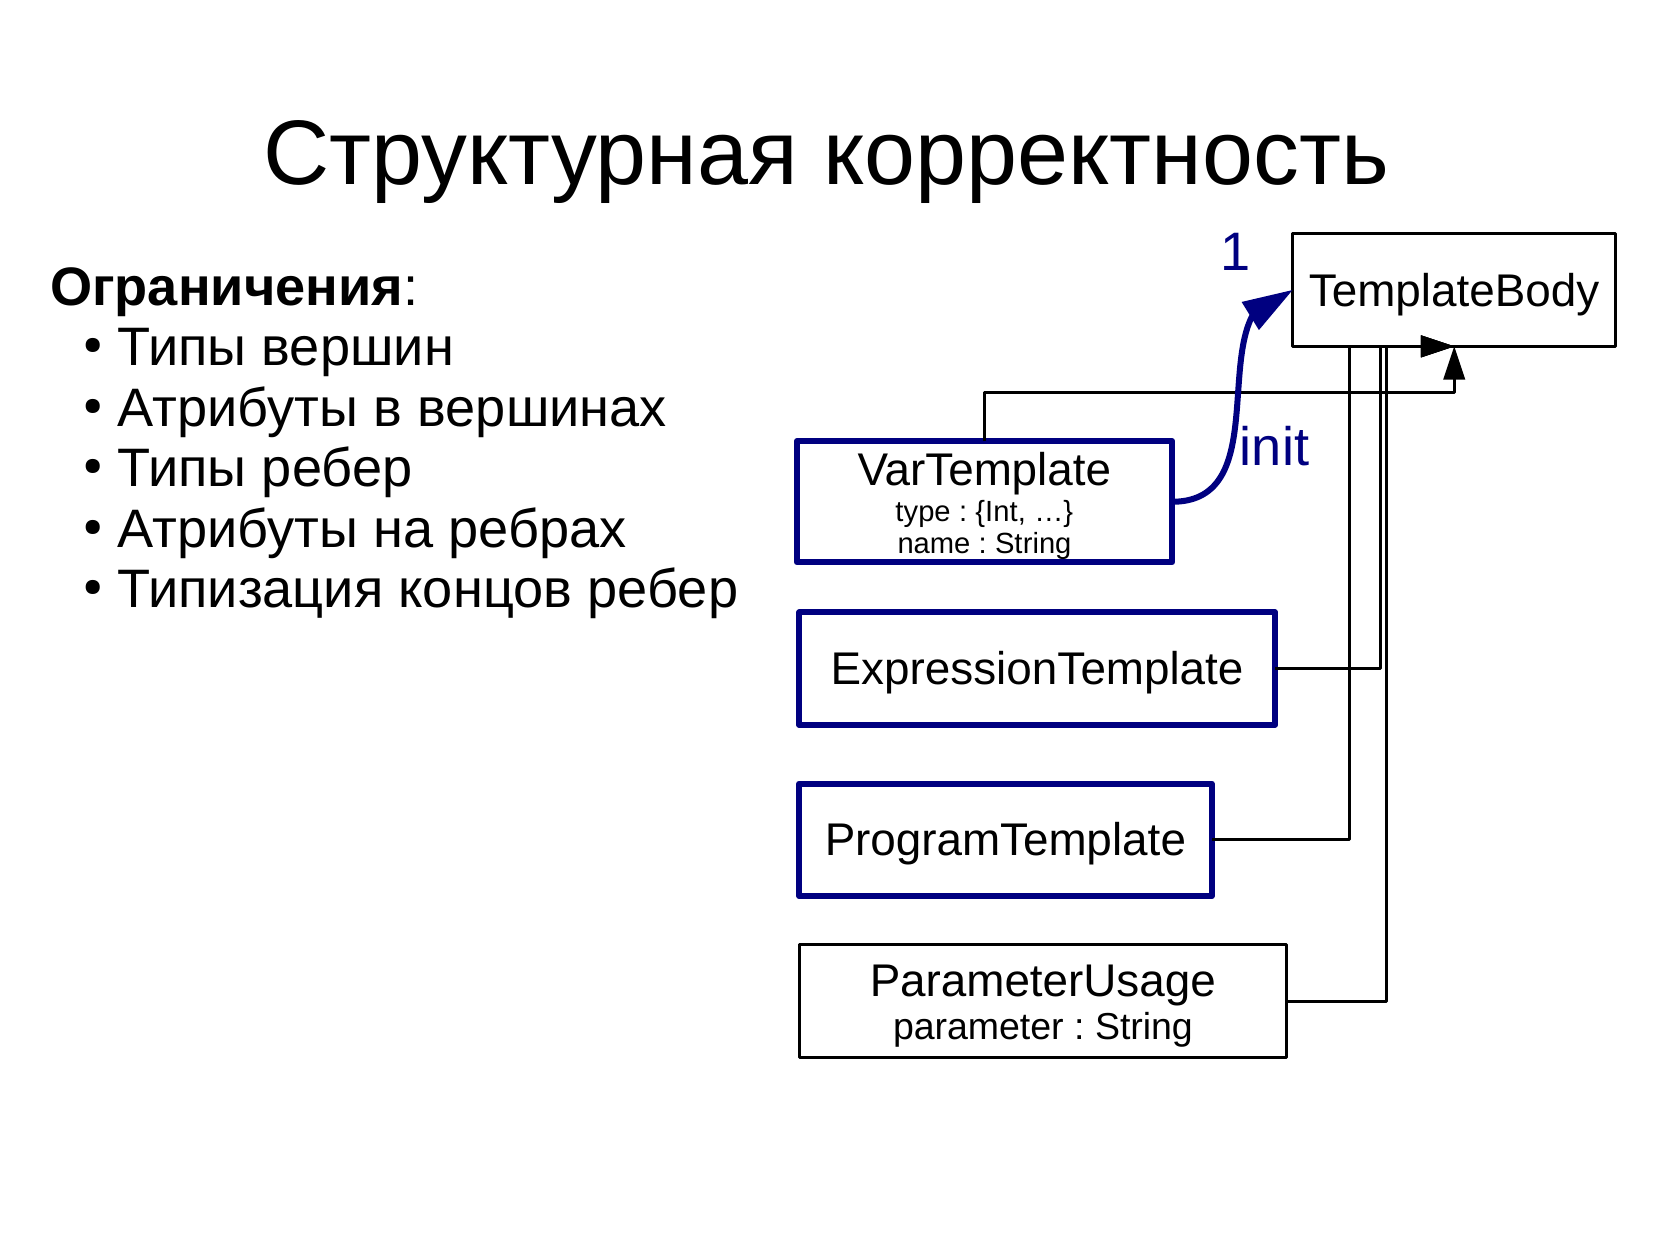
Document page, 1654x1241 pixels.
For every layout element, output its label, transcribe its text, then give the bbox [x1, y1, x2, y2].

text_box VarTemplate type : {Int, …} name : String [827, 441, 1173, 563]
text_box init [1225, 409, 1325, 485]
text_box 1 [1205, 214, 1266, 290]
title Структурная корректность [82, 56, 1571, 250]
text_box TemplateBody [1292, 233, 1616, 347]
text_box ProgramTemplate [799, 783, 1212, 897]
text_box ParameterUsage parameter : String [799, 944, 1287, 1058]
text_box ExpressionTemplate [799, 612, 1276, 725]
text_box Ограничения: Типы вершин Атрибуты в вершинах Типы ребер Атрибуты на ребрах Типизация концов ребер [35, 248, 827, 627]
